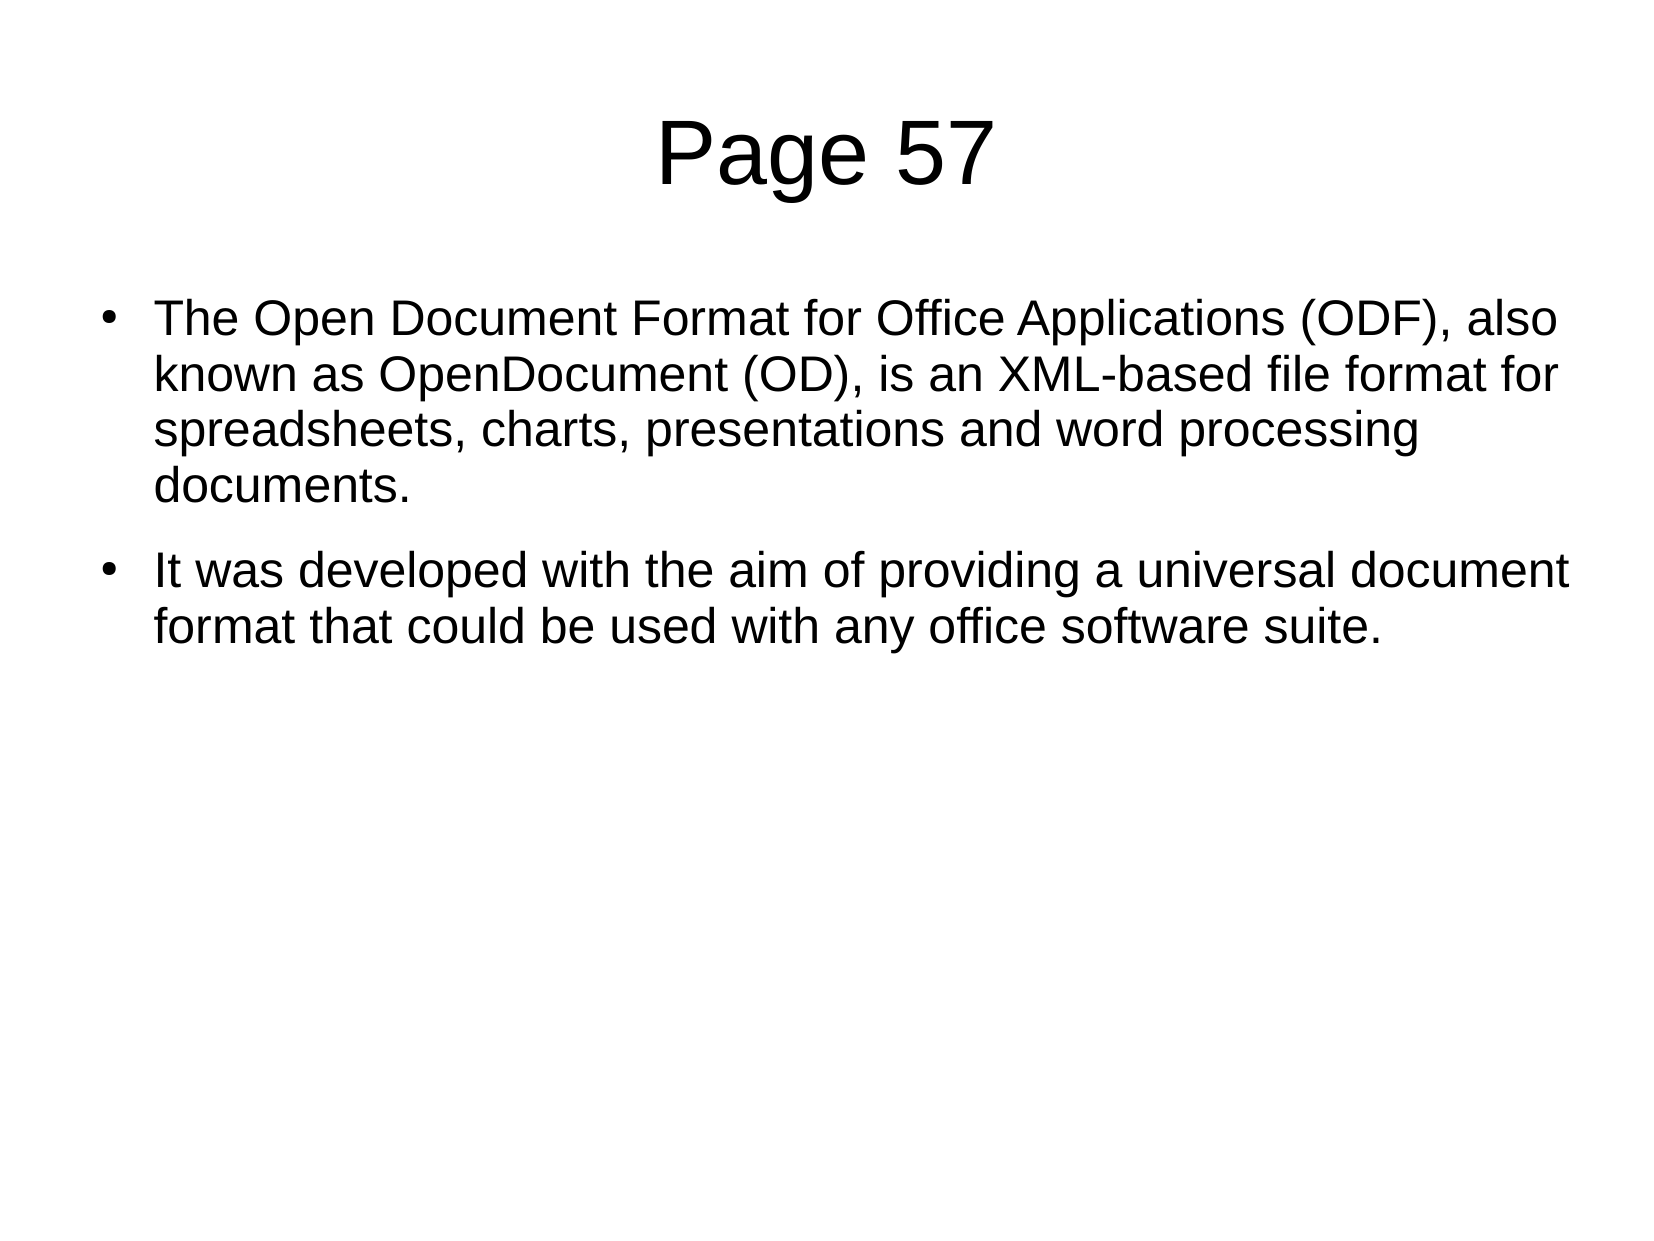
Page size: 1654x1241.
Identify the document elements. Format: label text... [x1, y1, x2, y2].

title Page 57 [82, 49, 1571, 257]
list The Open Document Format for Office Applications (ODF), also known as OpenDocument (OD), is an XML-based file format for spreadsheets, charts, presentations and word processing documents. It was developed with the aim of providing a universal document format that could be used with any office software suite. [82, 290, 1571, 1109]
